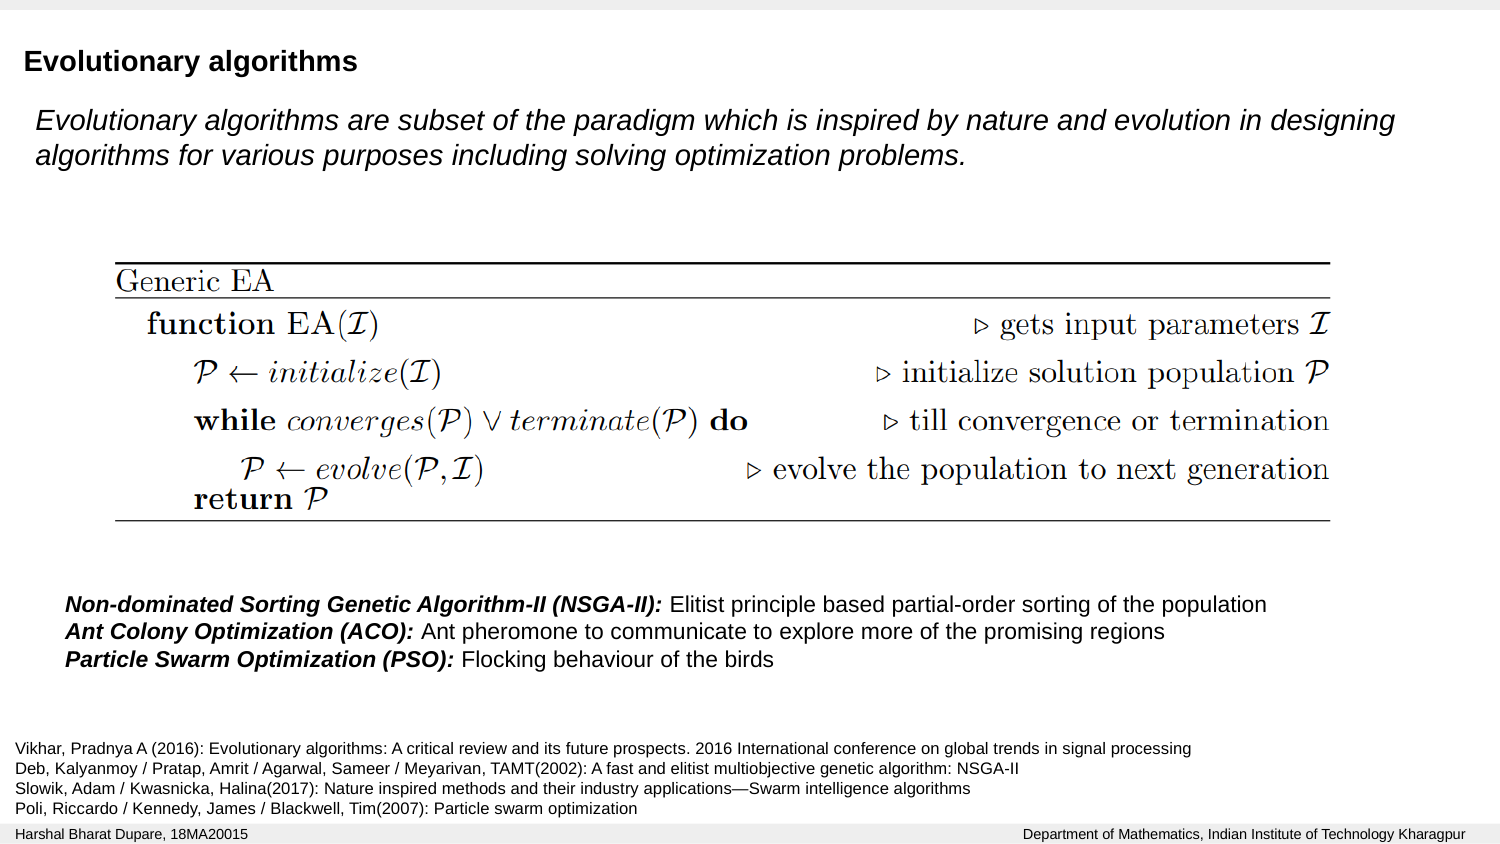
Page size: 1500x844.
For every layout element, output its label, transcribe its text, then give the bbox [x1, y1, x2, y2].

text_box Vikhar, Pradnya A (2016): Evolutionary algorithms: A critical review and its future prospects. 2016 International conference on global trends in signal processing Deb, Kalyanmoy / Pratap, Amrit / Agarwal, Sameer / Meyarivan, TAMT(2002): A fast and elitist multiobjective genetic algorithm: NSGA-II Slowik, Adam / Kwasnicka, Halina(2017): Nature inspired methods and their industry applications—Swarm intelligence algorithms Poli, Riccardo / Kennedy, James / Blackwell, Tim(2007): Particle swarm optimization [0, 722, 1500, 833]
text_box Evolutionary algorithms are subset of the paradigm which is inspired by nature and evolution in designing algorithms for various purposes including solving optimization problems. [20, 86, 1427, 187]
picture [82, 240, 1365, 540]
text_box Non-dominated Sorting Genetic Algorithm-II (NSGA-II): Elitist principle based partial-order sorting of the population Ant Colony Optimization (ACO): Ant pheromone to communicate to explore more of the promising regions Particle Swarm Optimization (PSO): Flocking behaviour of the birds [50, 574, 1342, 687]
text_box Evolutionary algorithms [8, 27, 1255, 93]
text_box [0, 0, 1500, 10]
text_box Harshal Bharat Dupare, 18MA20015 Department of Mathematics, Indian Institute of Technology Kharagpur [0, 833, 1500, 844]
